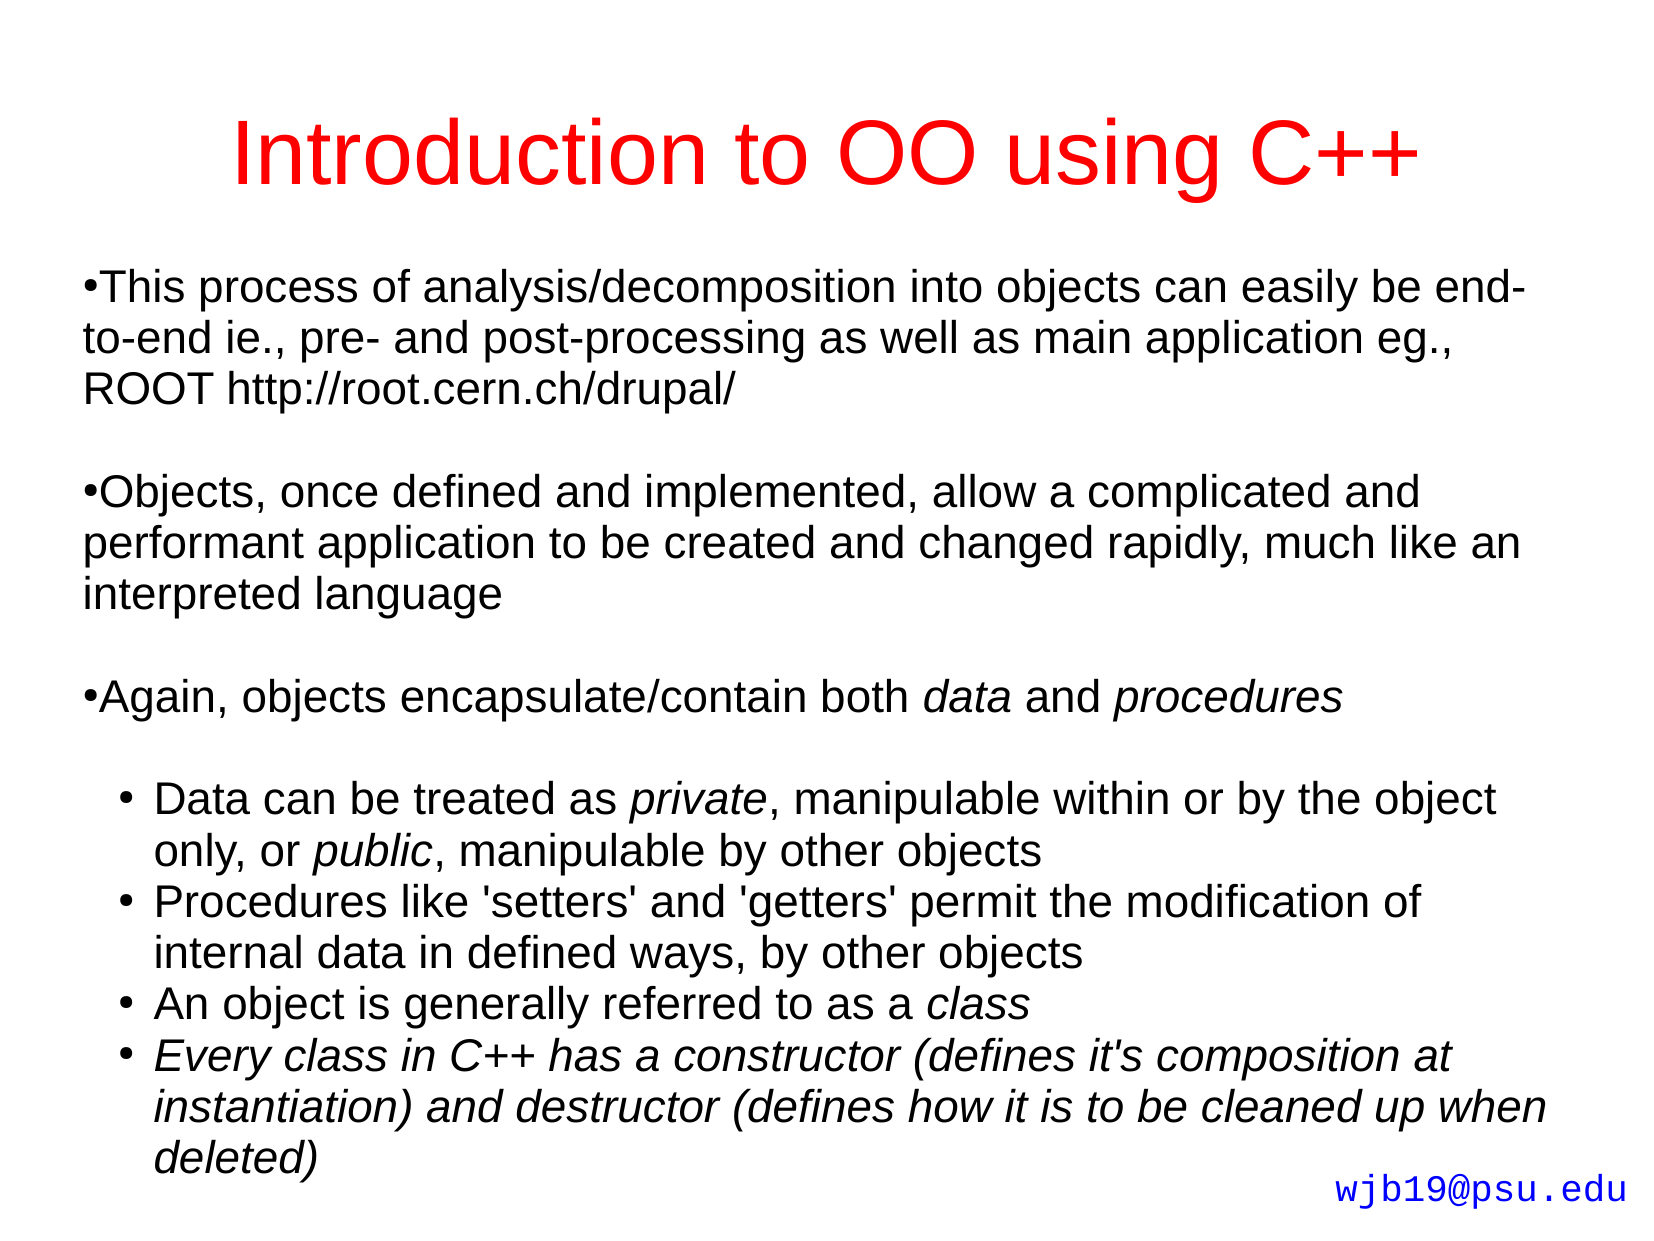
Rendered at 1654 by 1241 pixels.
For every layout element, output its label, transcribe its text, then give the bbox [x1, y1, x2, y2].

subtitle This process of analysis/decomposition into objects can easily be end-to-end ie., pre- and post-processing as well as main application eg., ROOT http://root.cern.ch/drupal/ Objects, once defined and implemented, allow a complicated and performant application to be created and changed rapidly, much like an interpreted language Again, objects encapsulate/contain both data and procedures Data can be treated as private, manipulable within or by the object only, or public, manipulable by other objects Procedures like 'setters' and 'getters' permit the modification of internal data in defined ways, by other objects An object is generally referred to as a class Every class in C++ has a constructor (defines it's composition at instantiation) and destructor (defines how it is to be cleaned up when deleted) [82, 260, 1571, 1241]
title Introduction to OO using C++ [82, 49, 1571, 257]
text_box wjb19@psu.edu [1320, 1162, 1643, 1220]
